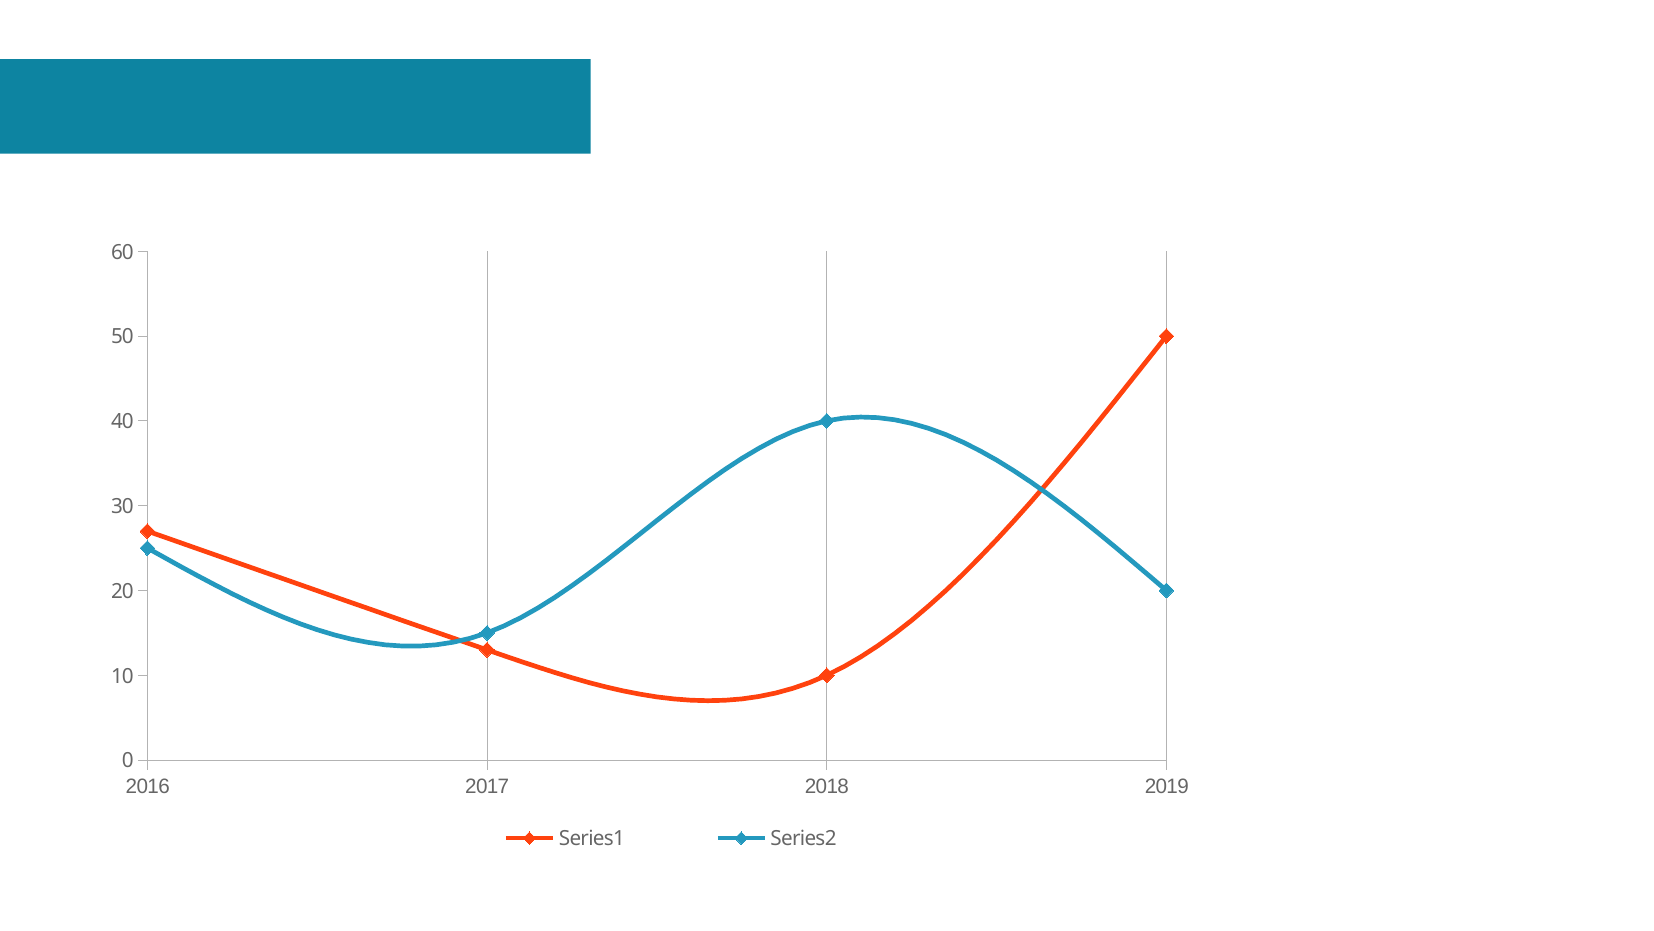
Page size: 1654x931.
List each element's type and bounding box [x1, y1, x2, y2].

chart [88, 224, 1211, 863]
